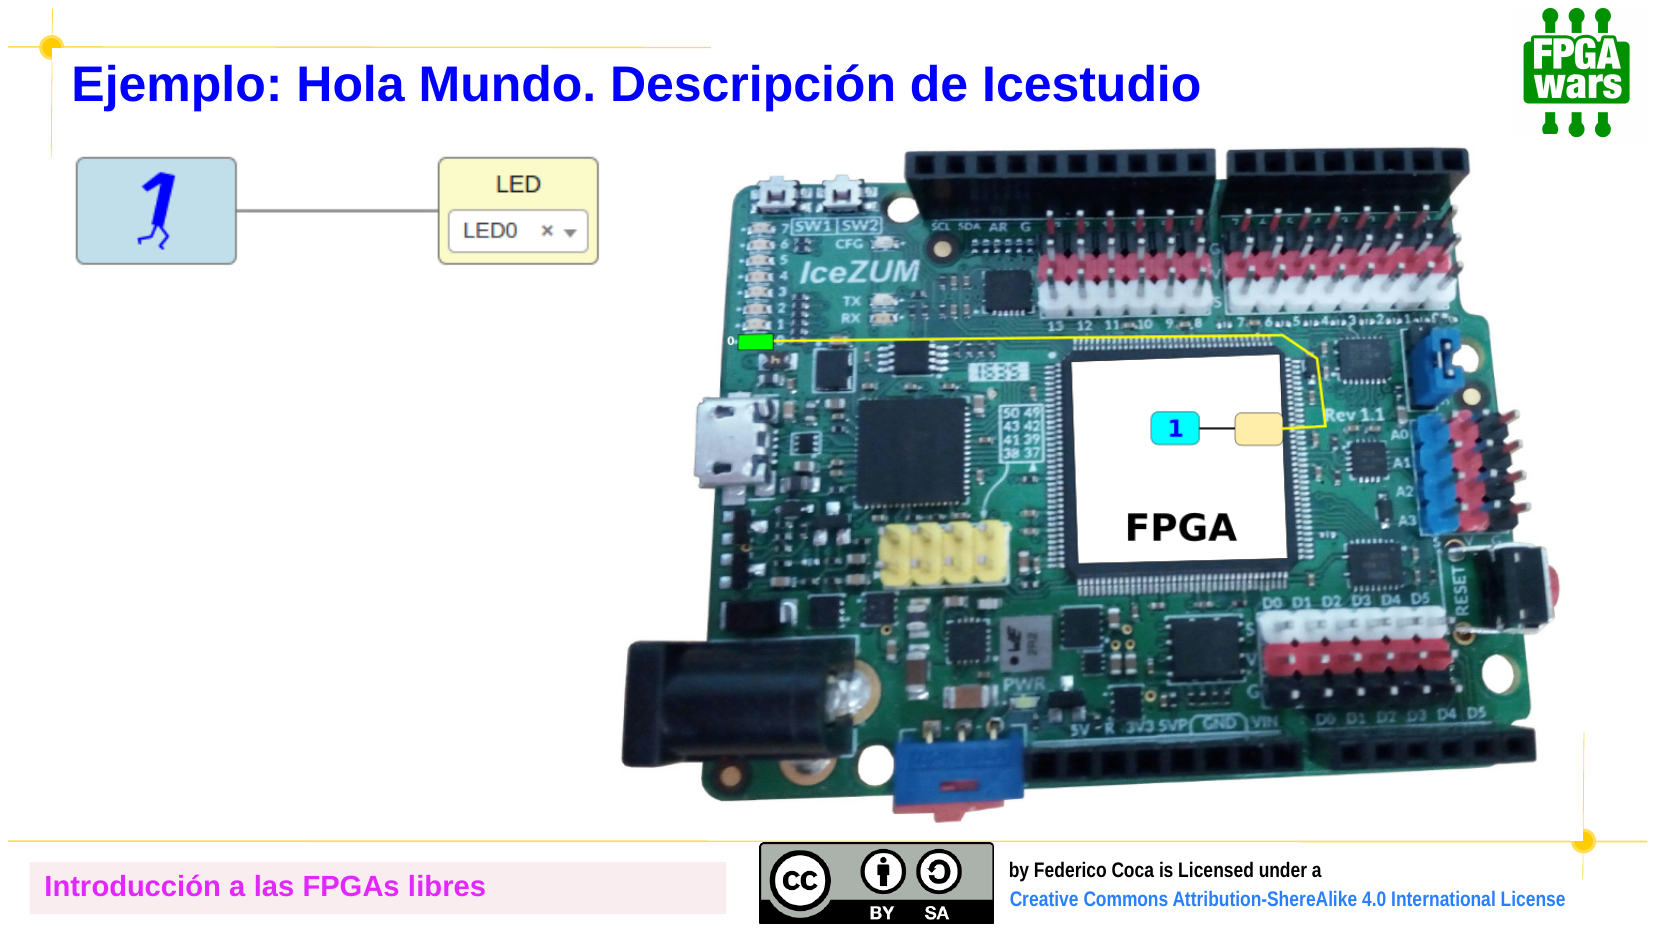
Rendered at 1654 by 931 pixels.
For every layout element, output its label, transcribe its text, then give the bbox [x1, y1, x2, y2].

text_box Introducción a las FPGAs libres [29, 862, 727, 915]
text_box Ejemplo: Hola Mundo. Descripción de Icestudio [56, 48, 1291, 124]
picture [68, 150, 605, 269]
picture [608, 7, 1648, 829]
